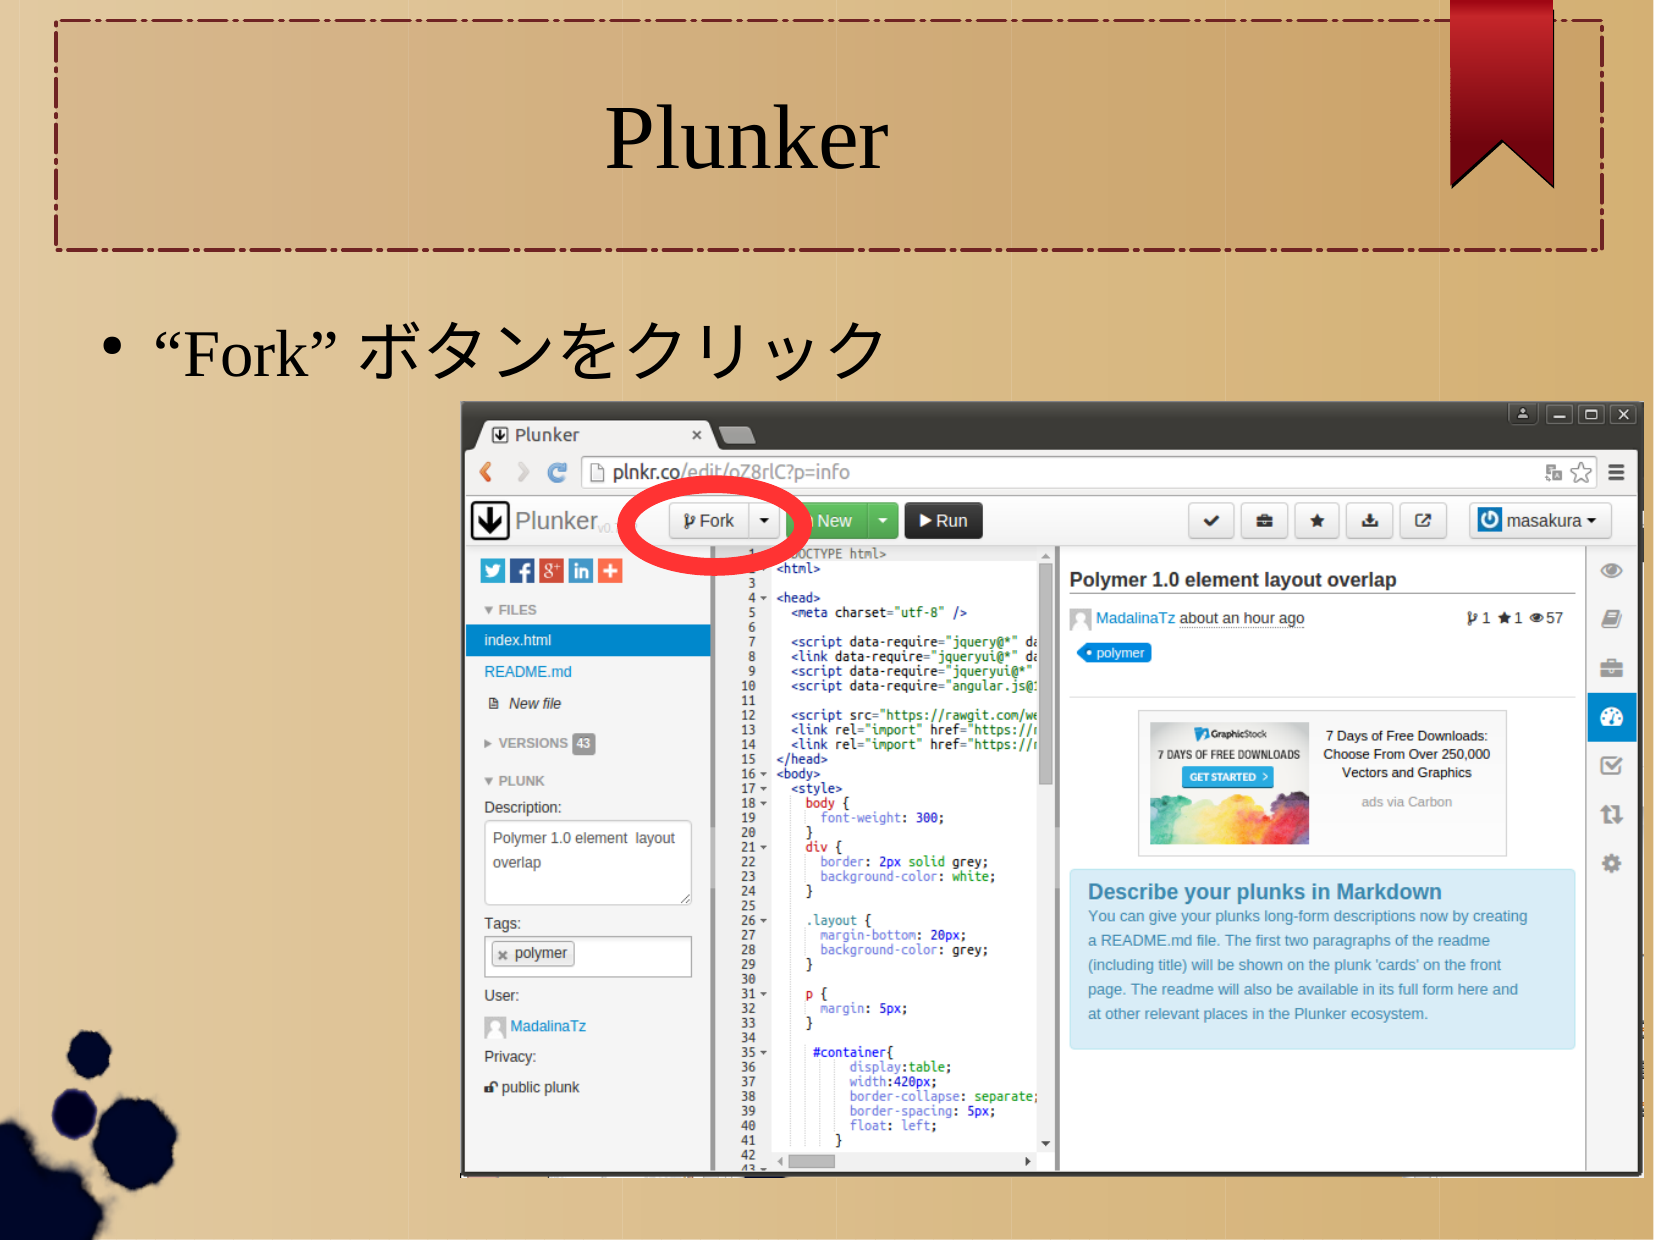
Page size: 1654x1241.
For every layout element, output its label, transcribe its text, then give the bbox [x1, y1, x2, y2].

title Plunker [82, 47, 1412, 229]
picture [460, 401, 1644, 1178]
list “Fork” ボタンをクリック [82, 299, 1571, 1019]
